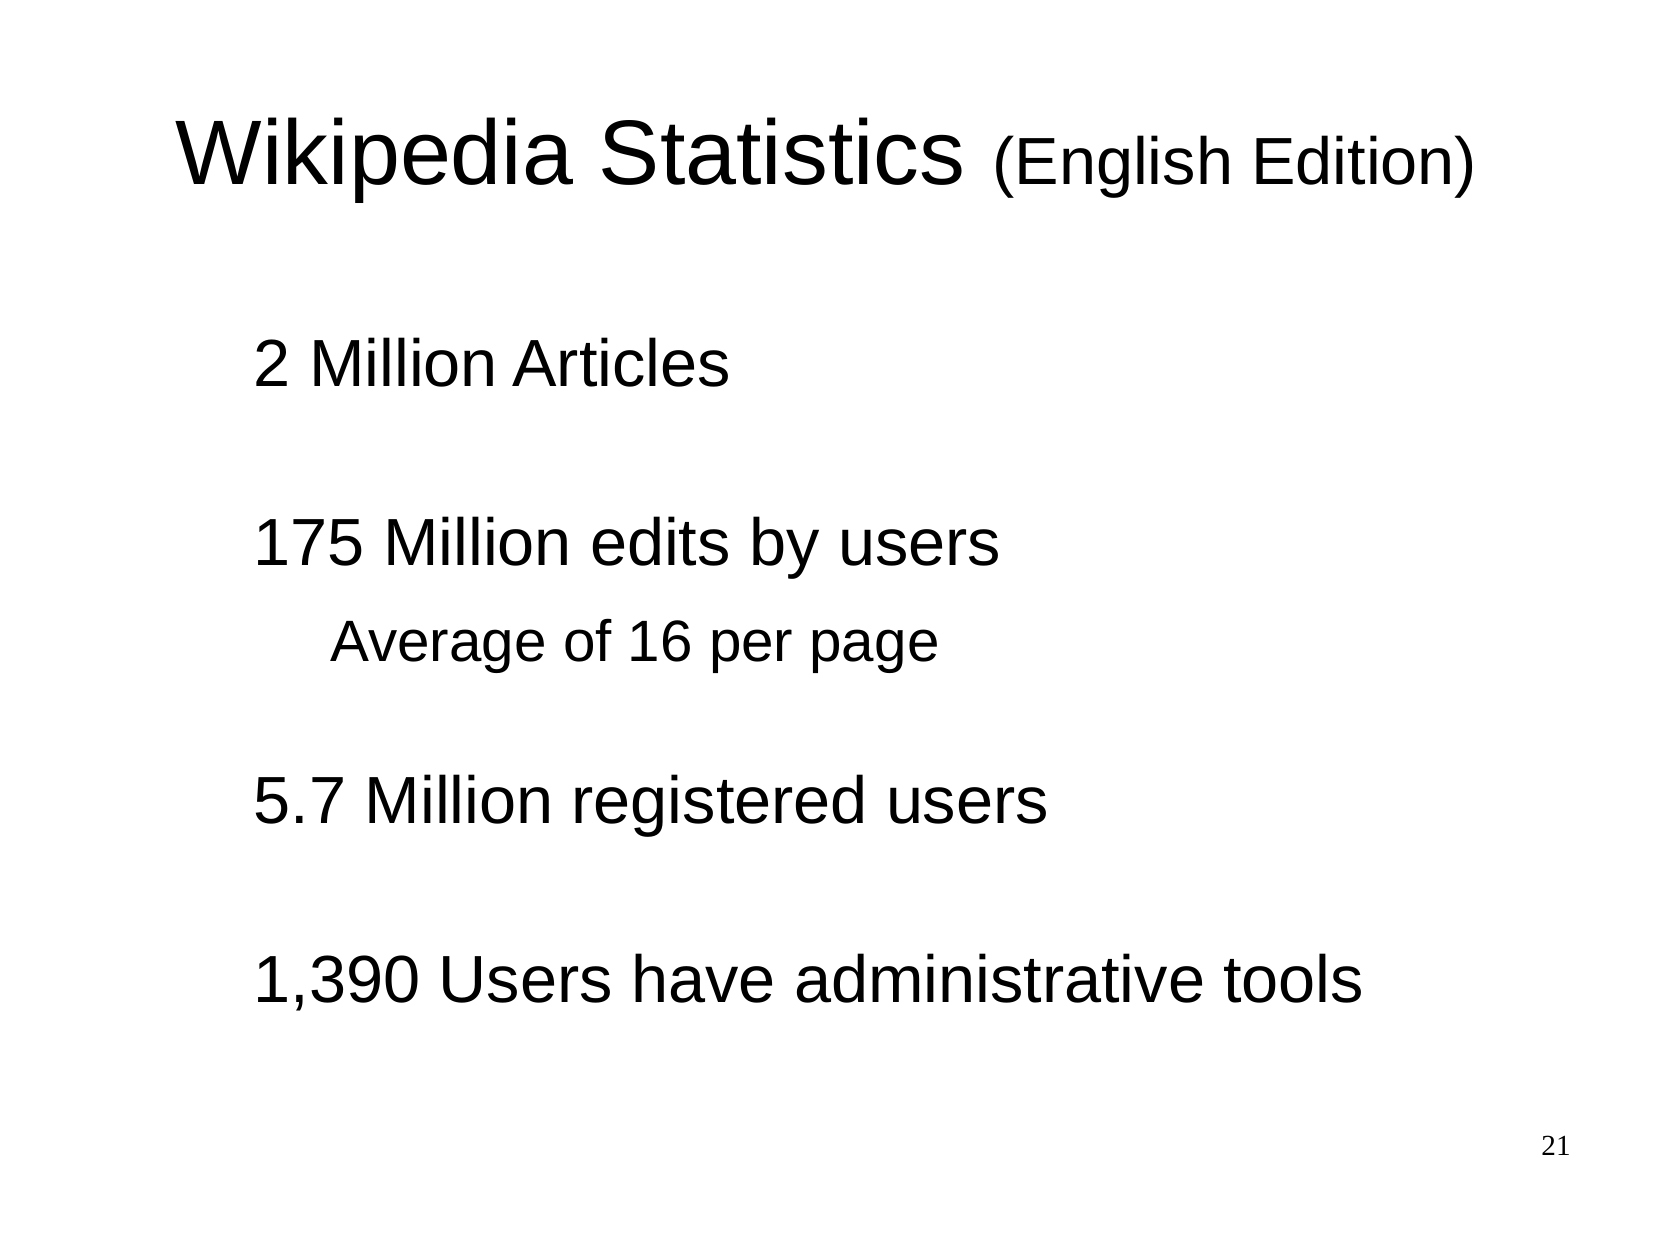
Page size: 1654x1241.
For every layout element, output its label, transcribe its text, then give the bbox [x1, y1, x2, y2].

title Wikipedia Statistics (English Edition) [82, 49, 1571, 257]
list 2 Million Articles 175 Million edits by users Average of 16 per page 5.7 Million registered users 1,390 Users have administrative tools [236, 325, 1467, 1017]
